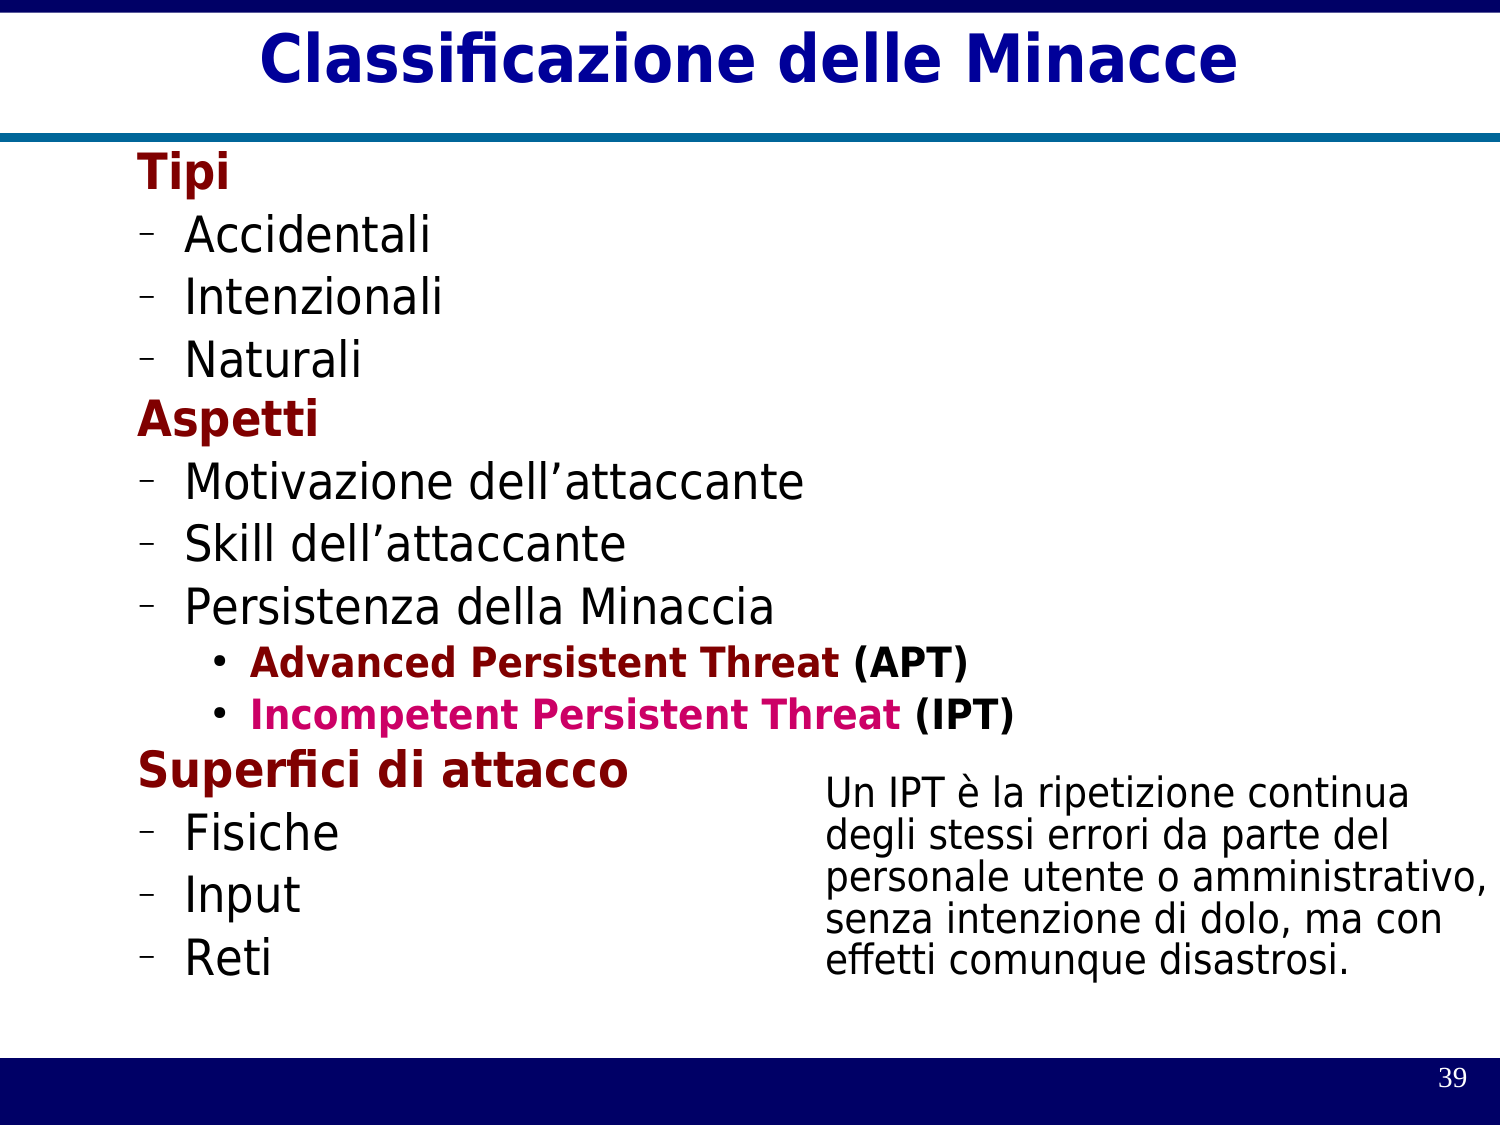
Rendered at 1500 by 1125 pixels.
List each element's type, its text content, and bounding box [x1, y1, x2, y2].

title Classificazione delle Minacce [62, 0, 1438, 126]
list Tipi Accidentali Intenzionali Naturali Aspetti Motivazione dell’attaccante Skill dell’attaccante Persistenza della Minaccia Advanced Persistent Threat (APT) Incompetent Persistent Threat (IPT) Superfici di attacco Fisiche Input Reti [62, 149, 1438, 1030]
text_box Un IPT è la ripetizione continua degli stessi errori da parte del personale utente o amministrativo, senza intenzione di dolo, ma con effetti comunque disastrosi. [825, 774, 1489, 991]
